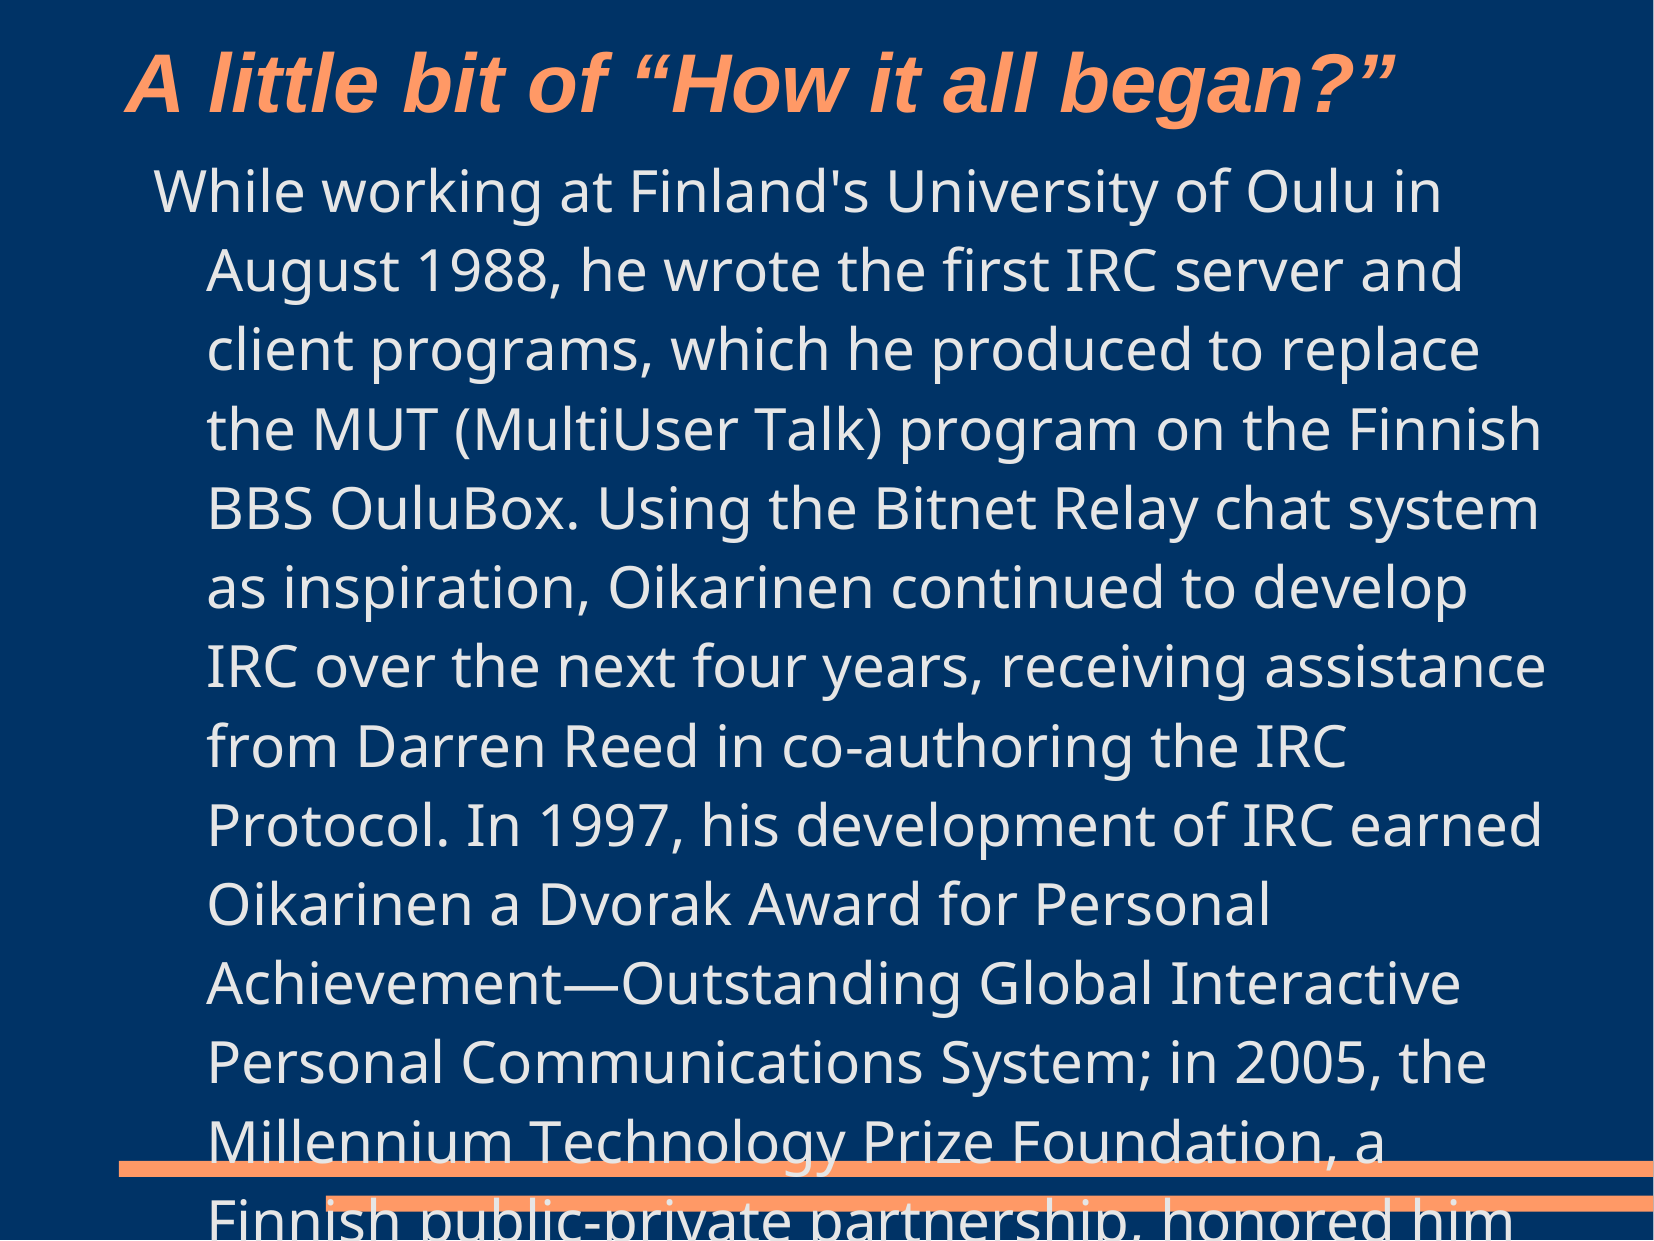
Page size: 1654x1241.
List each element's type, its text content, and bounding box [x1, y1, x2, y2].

list While working at Finland's University of Oulu in August 1988, he wrote the first IRC server and client programs, which he produced to replace the MUT (MultiUser Talk) program on the Finnish BBS OuluBox. Using the Bitnet Relay chat system as inspiration, Oikarinen continued to develop IRC over the next four years, receiving assistance from Darren Reed in co-authoring the IRC Protocol. In 1997, his development of IRC earned Oikarinen a Dvorak Award for Personal Achievement—Outstanding Global Interactive Personal Communications System; in 2005, the Millennium Technology Prize Foundation, a Finnish public-private partnership, honored him with one of three Special Recognition Awards. [135, 150, 1576, 1073]
title A little bit of “How it all began?” [125, 0, 1538, 188]
